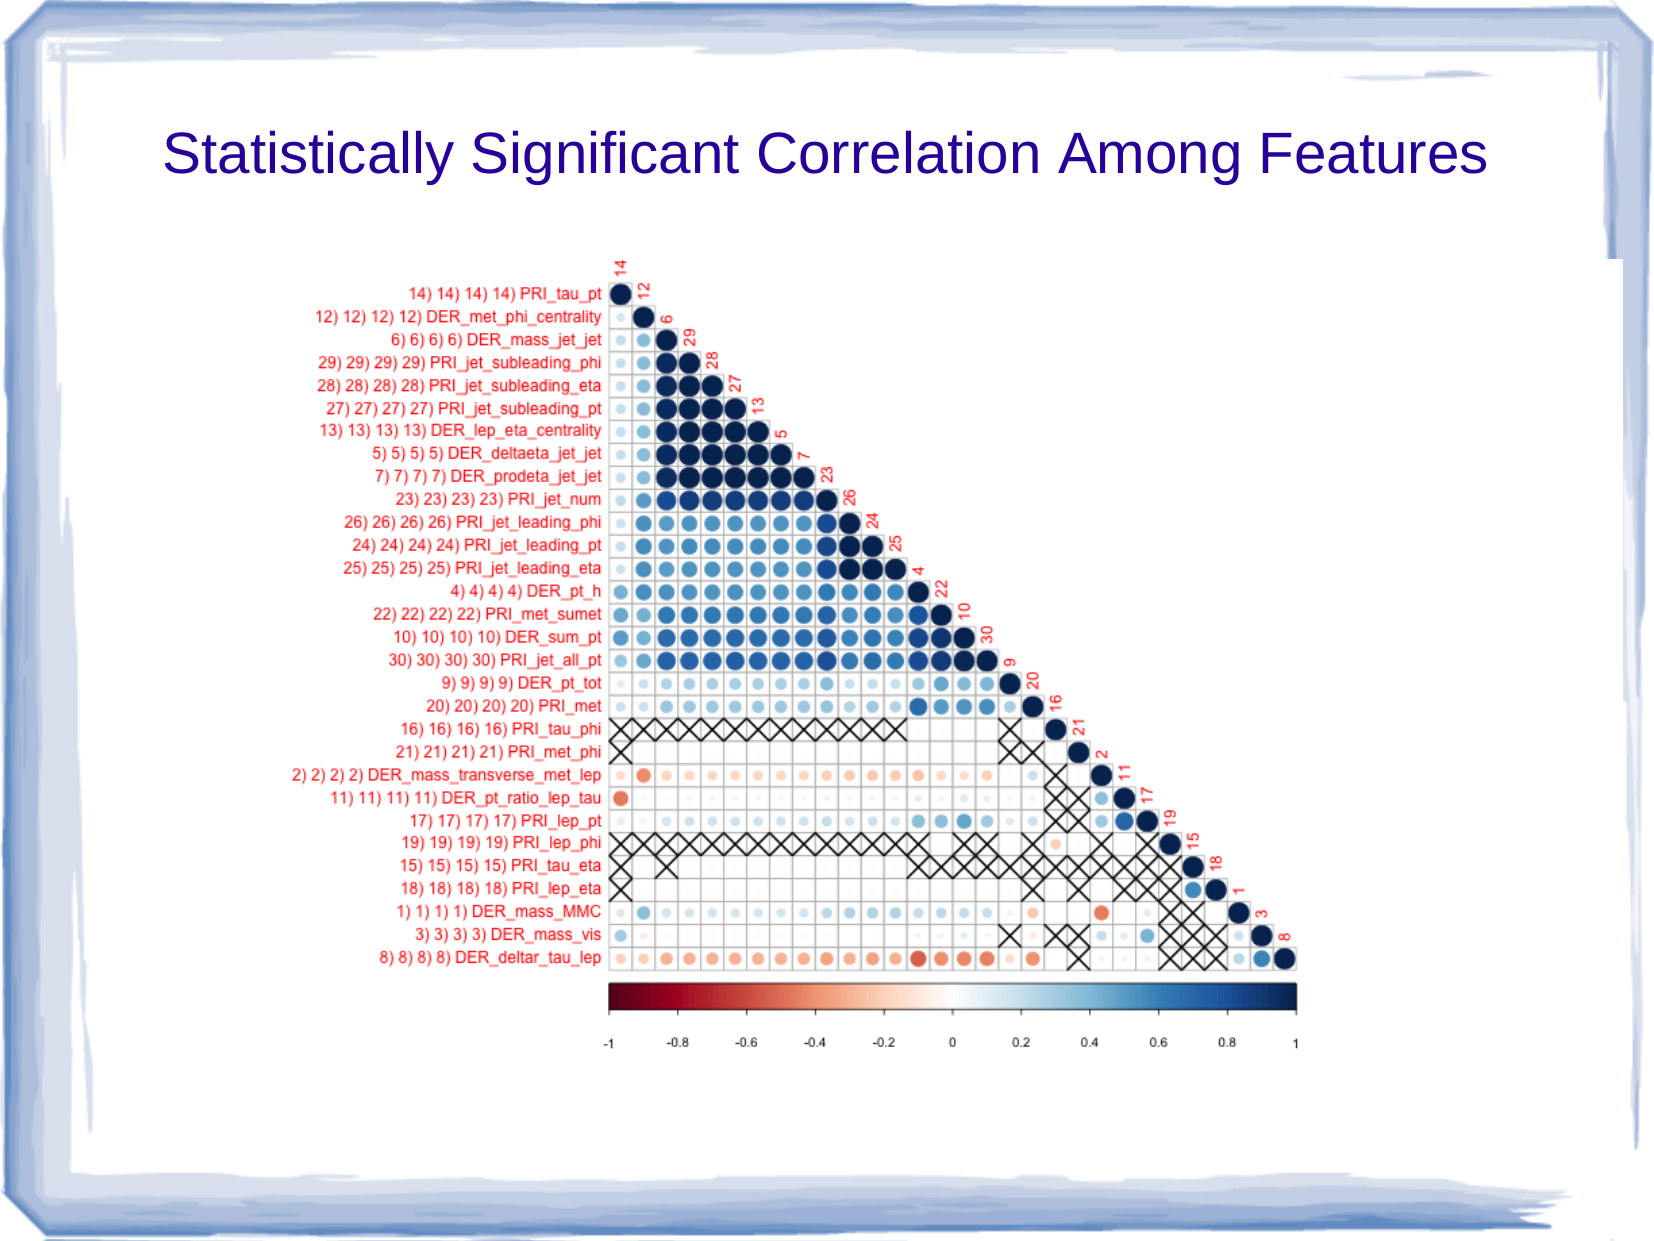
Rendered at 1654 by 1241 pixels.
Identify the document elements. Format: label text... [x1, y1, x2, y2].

picture [0, 0, 1654, 1241]
title Statistically Significant Correlation Among Features [82, 49, 1571, 257]
